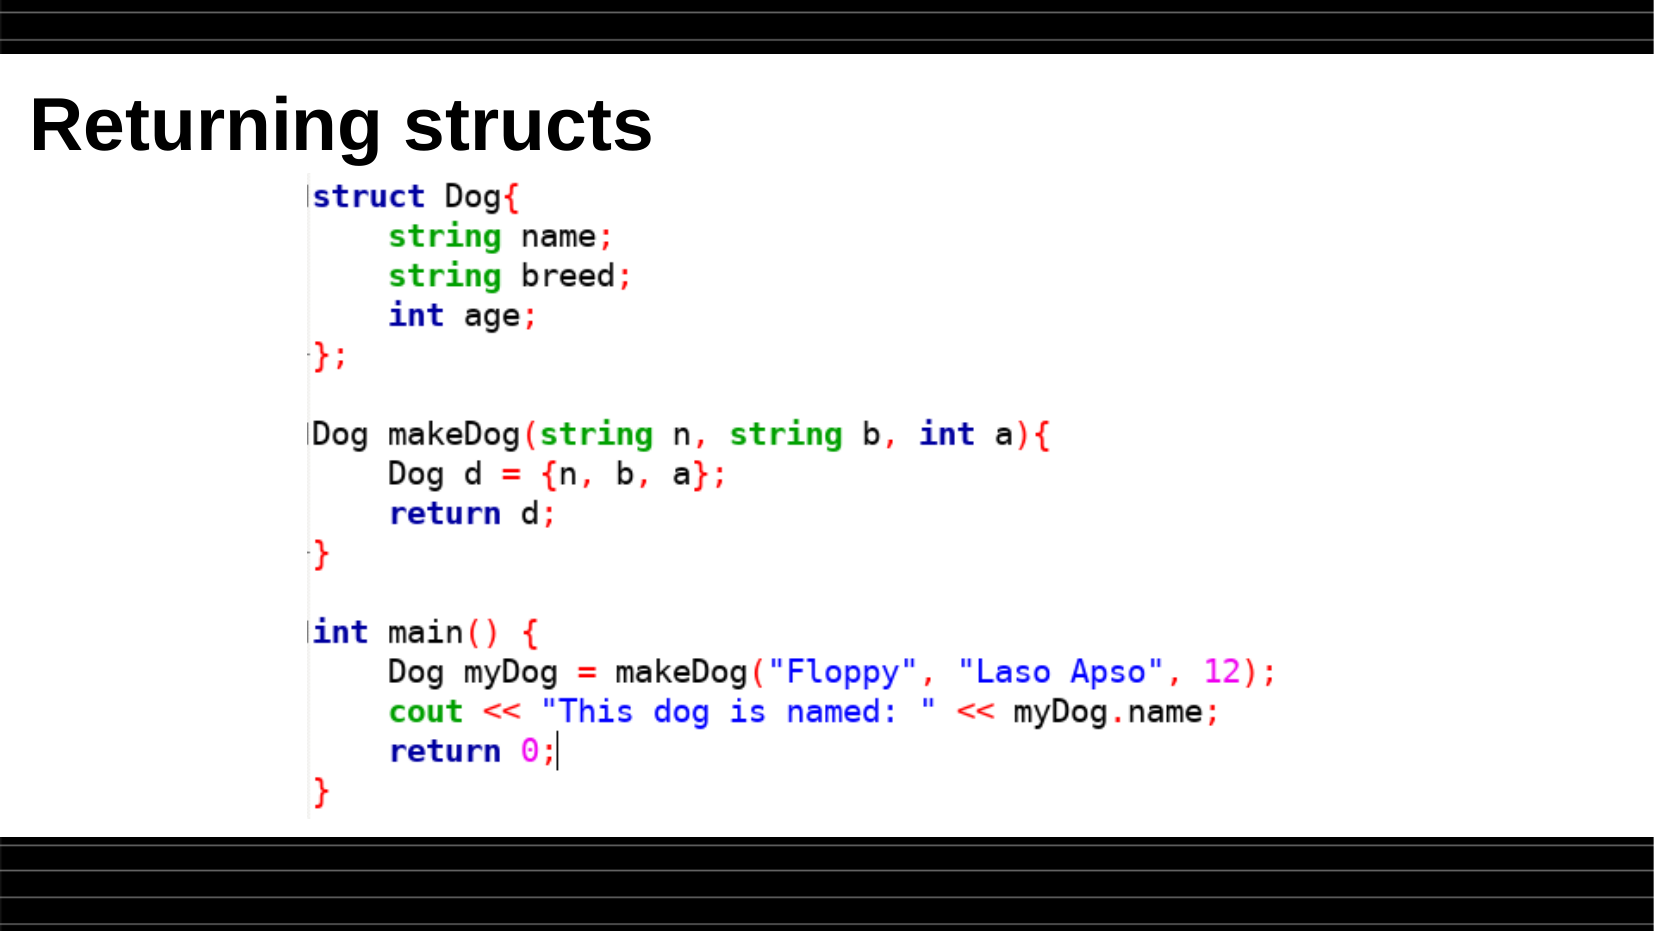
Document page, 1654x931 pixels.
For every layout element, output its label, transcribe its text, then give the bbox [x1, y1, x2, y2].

picture [0, 0, 1654, 54]
picture [0, 837, 1654, 931]
text_box Returning structs [15, 75, 1546, 174]
picture [307, 173, 1291, 819]
